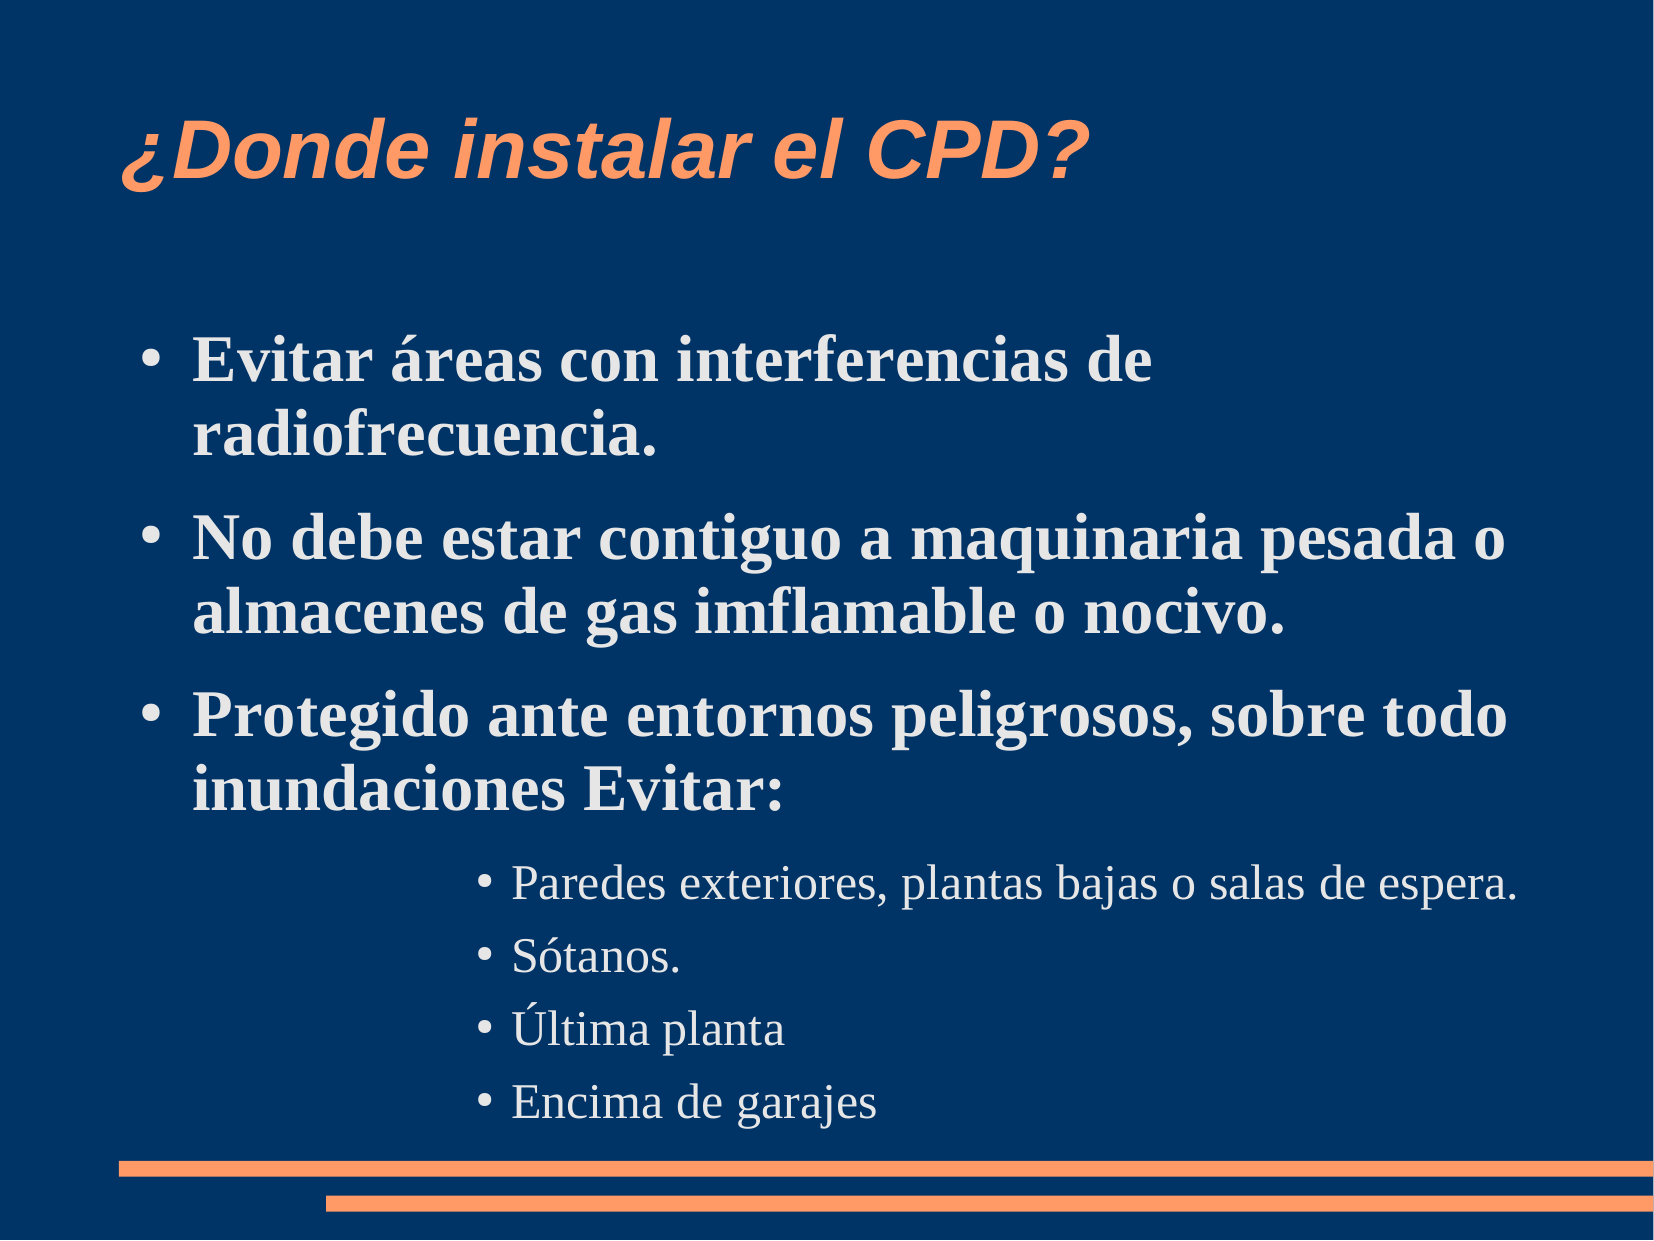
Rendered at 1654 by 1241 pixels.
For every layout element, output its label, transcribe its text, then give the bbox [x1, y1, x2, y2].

title ¿Donde instalar el CPD? [121, 53, 1534, 246]
list Evitar áreas con interferencias de radiofrecuencia. No debe estar contiguo a maquinaria pesada o almacenes de gas imflamable o nocivo. Protegido ante entornos peligrosos, sobre todo inundaciones Evitar: Paredes exteriores, plantas bajas o salas de espera. Sótanos. Última planta Encima de garajes [121, 322, 1561, 1130]
